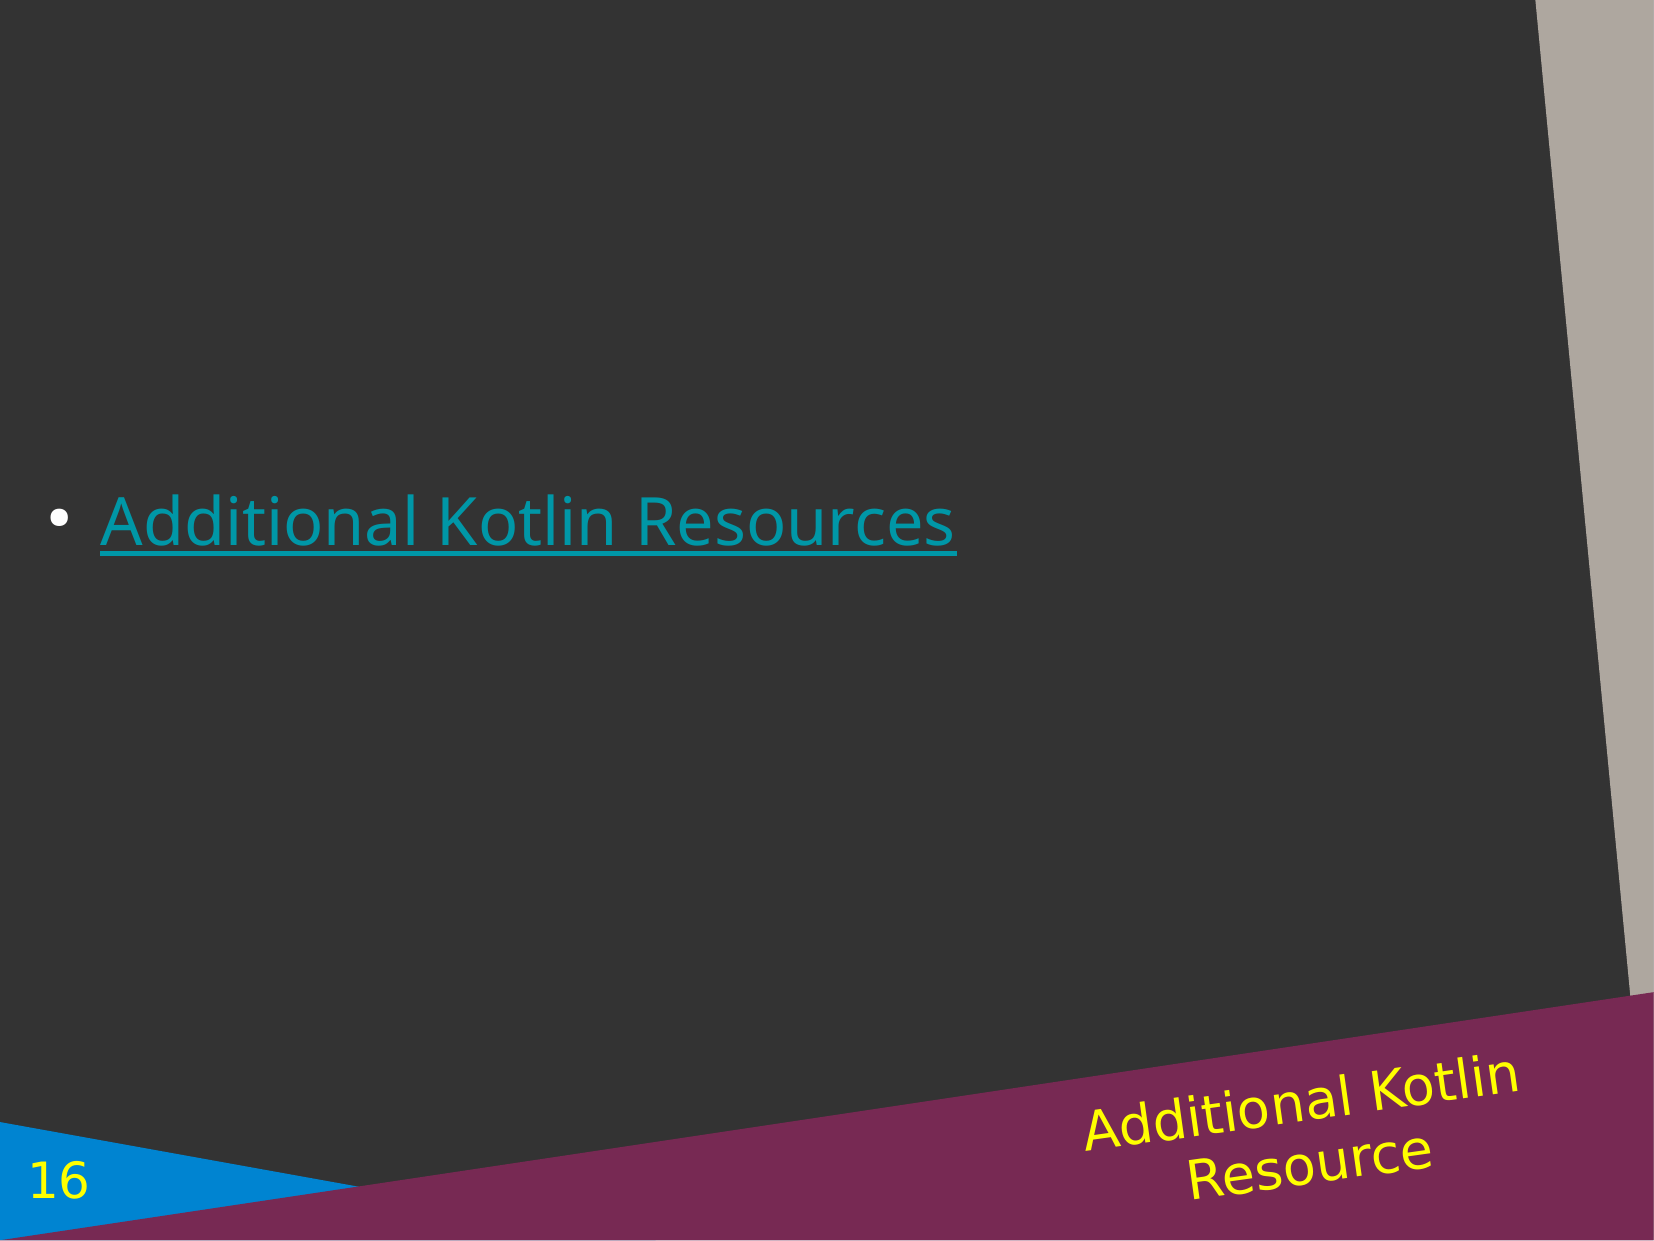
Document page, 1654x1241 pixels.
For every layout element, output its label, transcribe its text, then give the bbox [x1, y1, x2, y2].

list Additional Kotlin Resources [29, 53, 1518, 987]
title Additional Kotlin Resource [956, 995, 1654, 1241]
